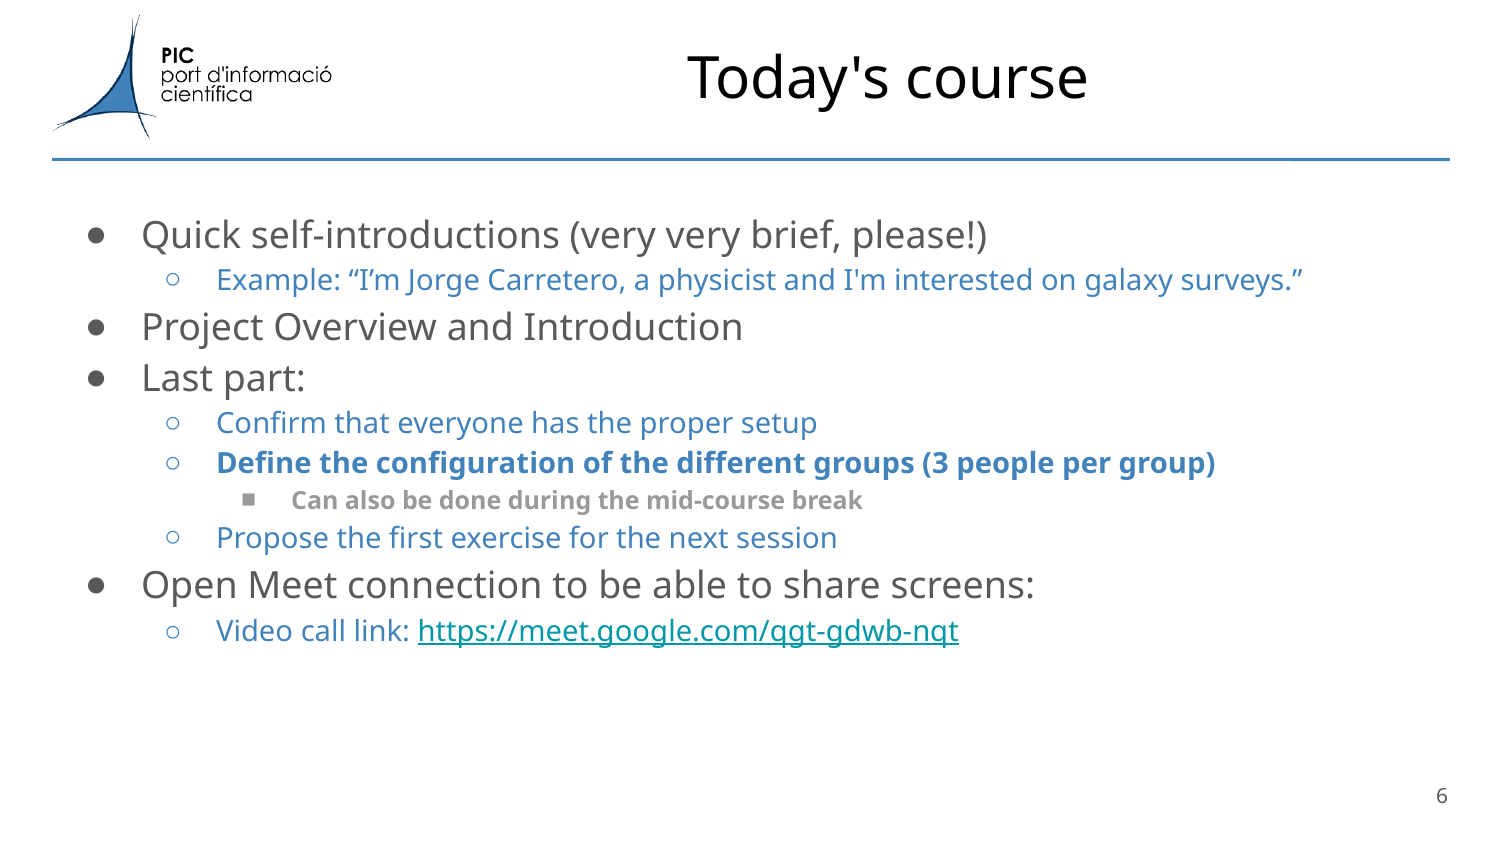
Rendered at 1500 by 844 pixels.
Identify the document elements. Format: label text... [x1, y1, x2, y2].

slide_number 1 [1372, 764, 1463, 830]
picture [50, 10, 327, 141]
list Quick self-introductions (very very brief, please!) Example: “I’m Jorge Carretero, a physicist and I'm interested on galaxy surveys.” Project Overview and Introduction Last part: Confirm that everyone has the proper setup Define the configuration of the different groups (3 people per group) Can also be done during the mid-course break Propose the first exercise for the next session Open Meet connection to be able to share screens: Video call link: https://meet.google.com/qgt-gdwb-nqt [51, 189, 1449, 750]
title Today's course [327, 10, 1449, 141]
